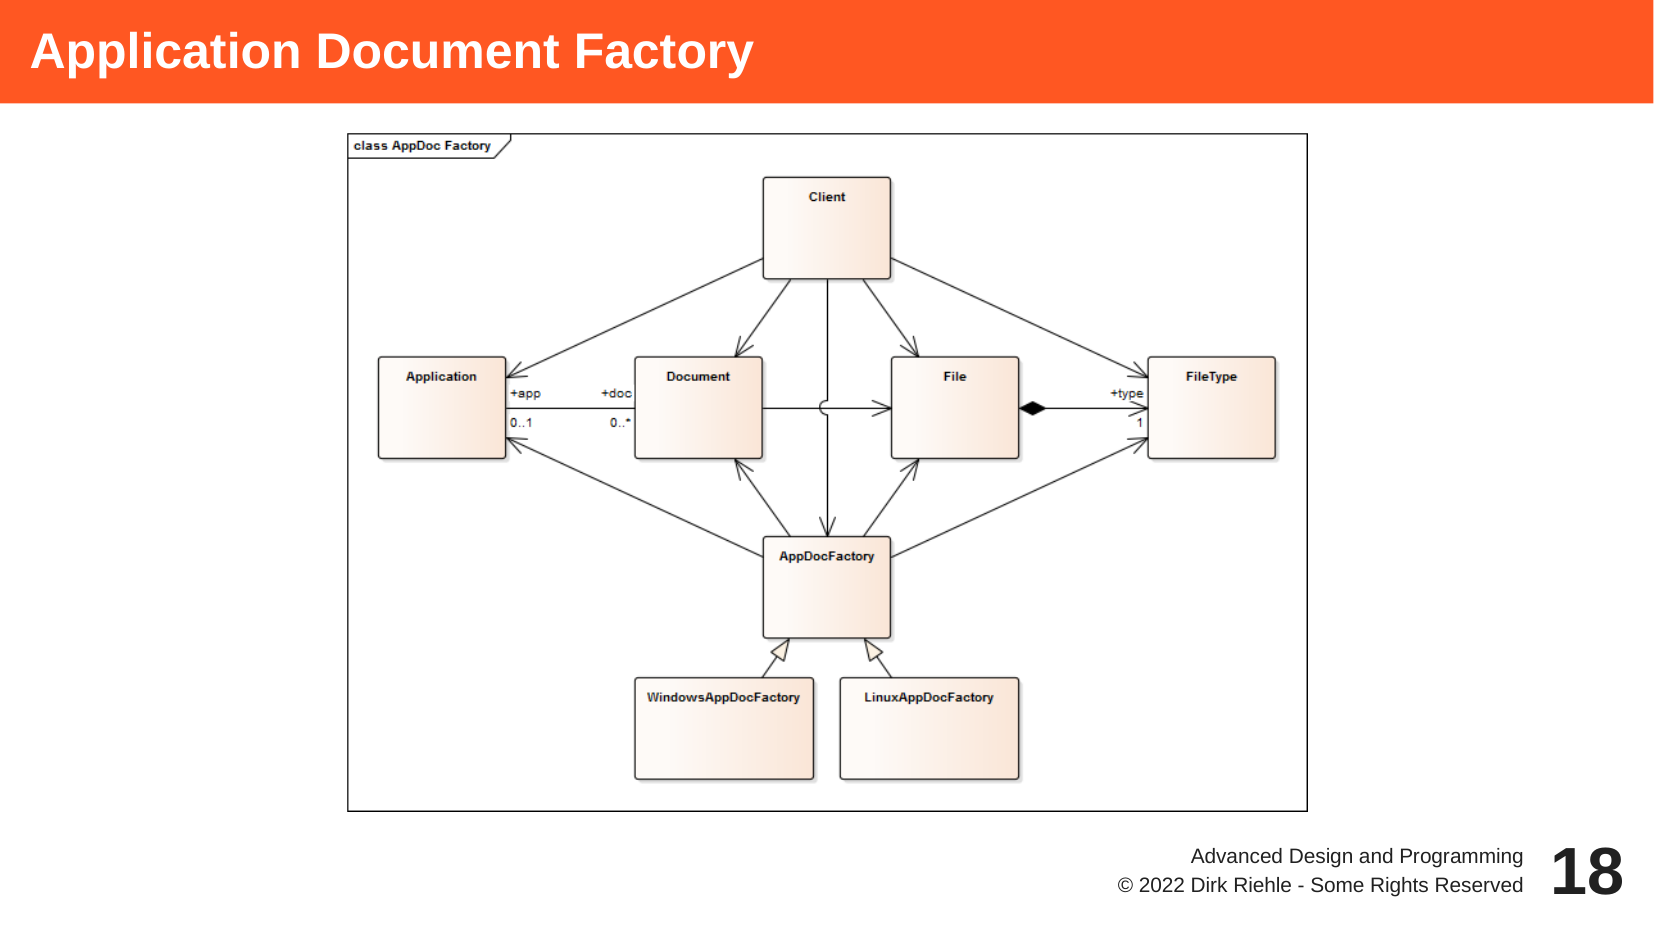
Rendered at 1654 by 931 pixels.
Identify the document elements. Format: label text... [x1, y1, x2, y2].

picture [346, 132, 1308, 813]
title Application Document Factory [0, 0, 1654, 104]
